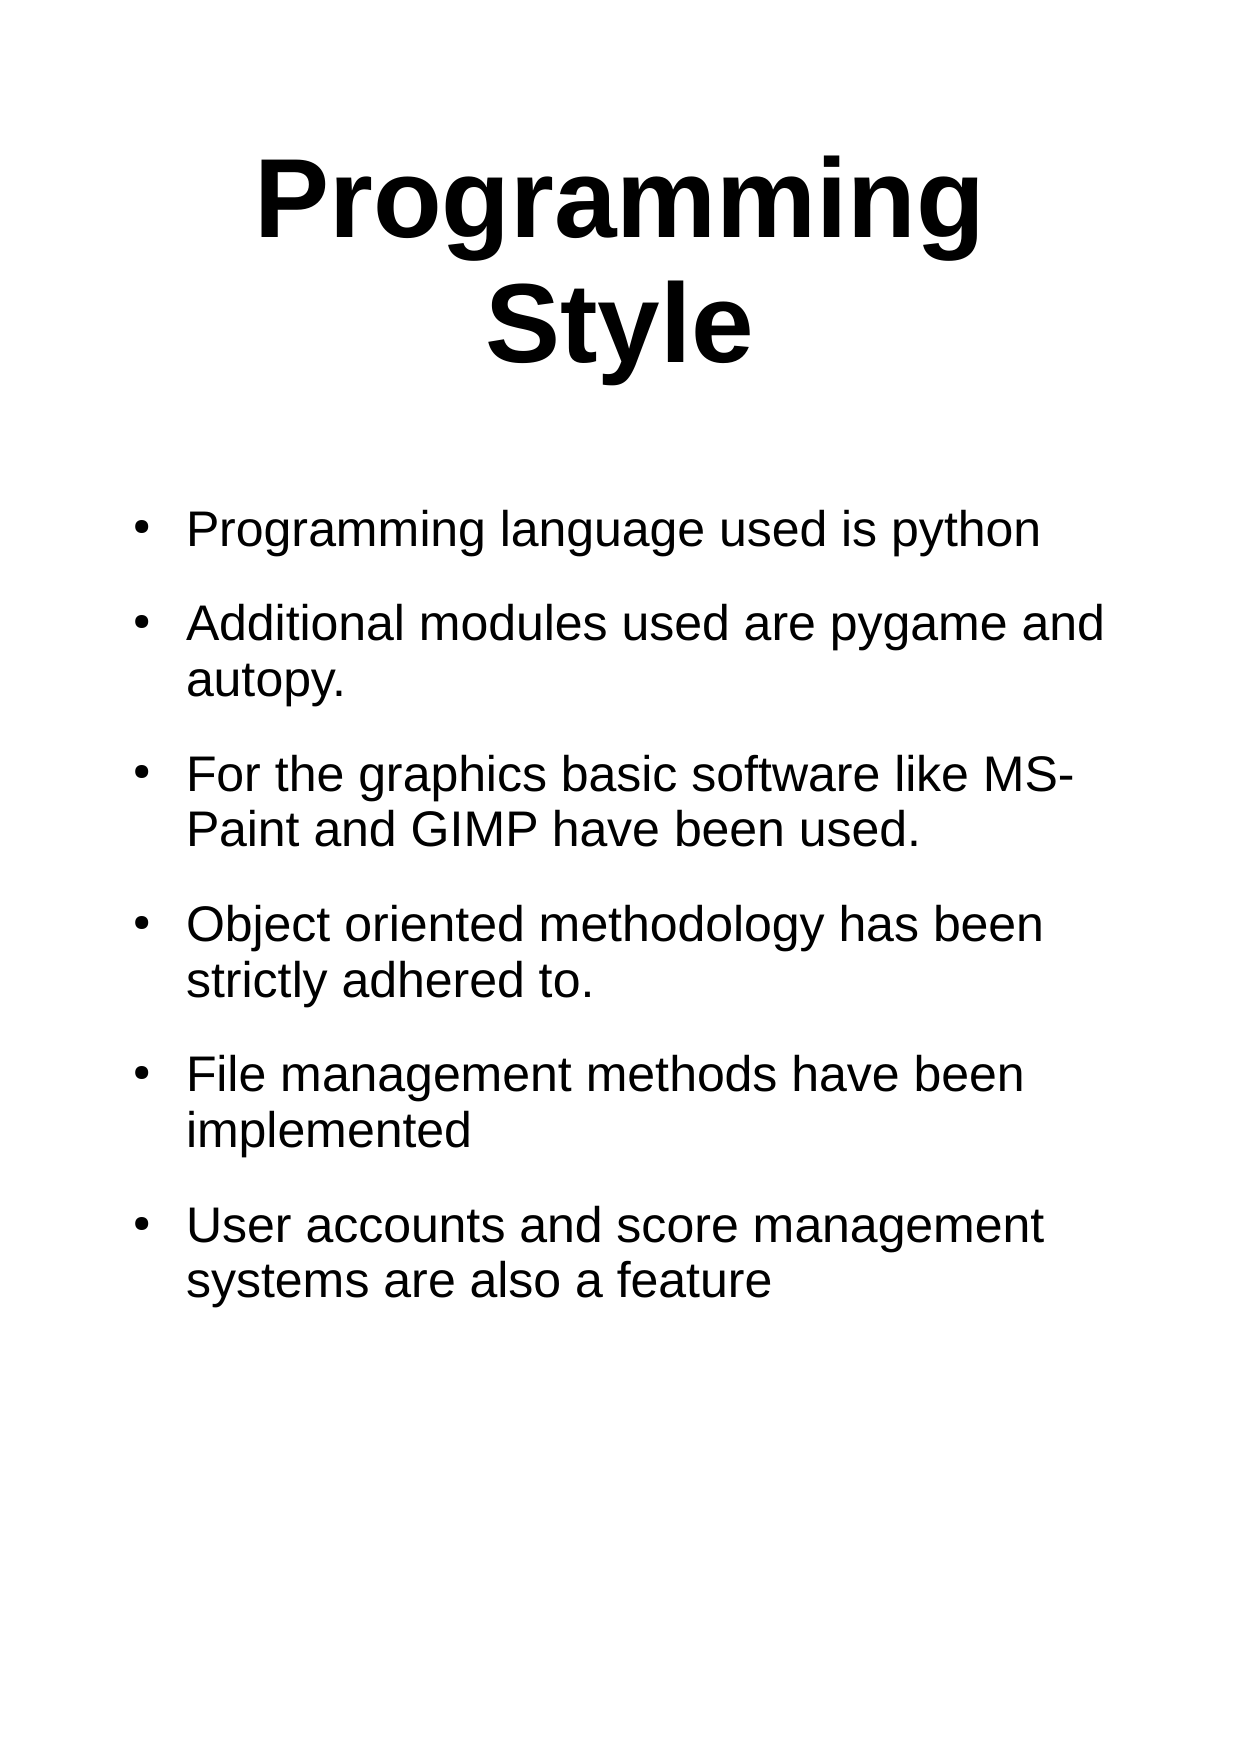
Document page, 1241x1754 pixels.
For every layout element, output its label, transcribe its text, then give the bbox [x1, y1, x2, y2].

title Programming Style [115, 124, 1125, 398]
list Programming language used is python Additional modules used are pygame and autopy. For the graphics basic software like MS-Paint and GIMP have been used. Object oriented methodology has been strictly adhered to. File management methods have been implemented User accounts and score management systems are also a feature [115, 500, 1125, 1581]
